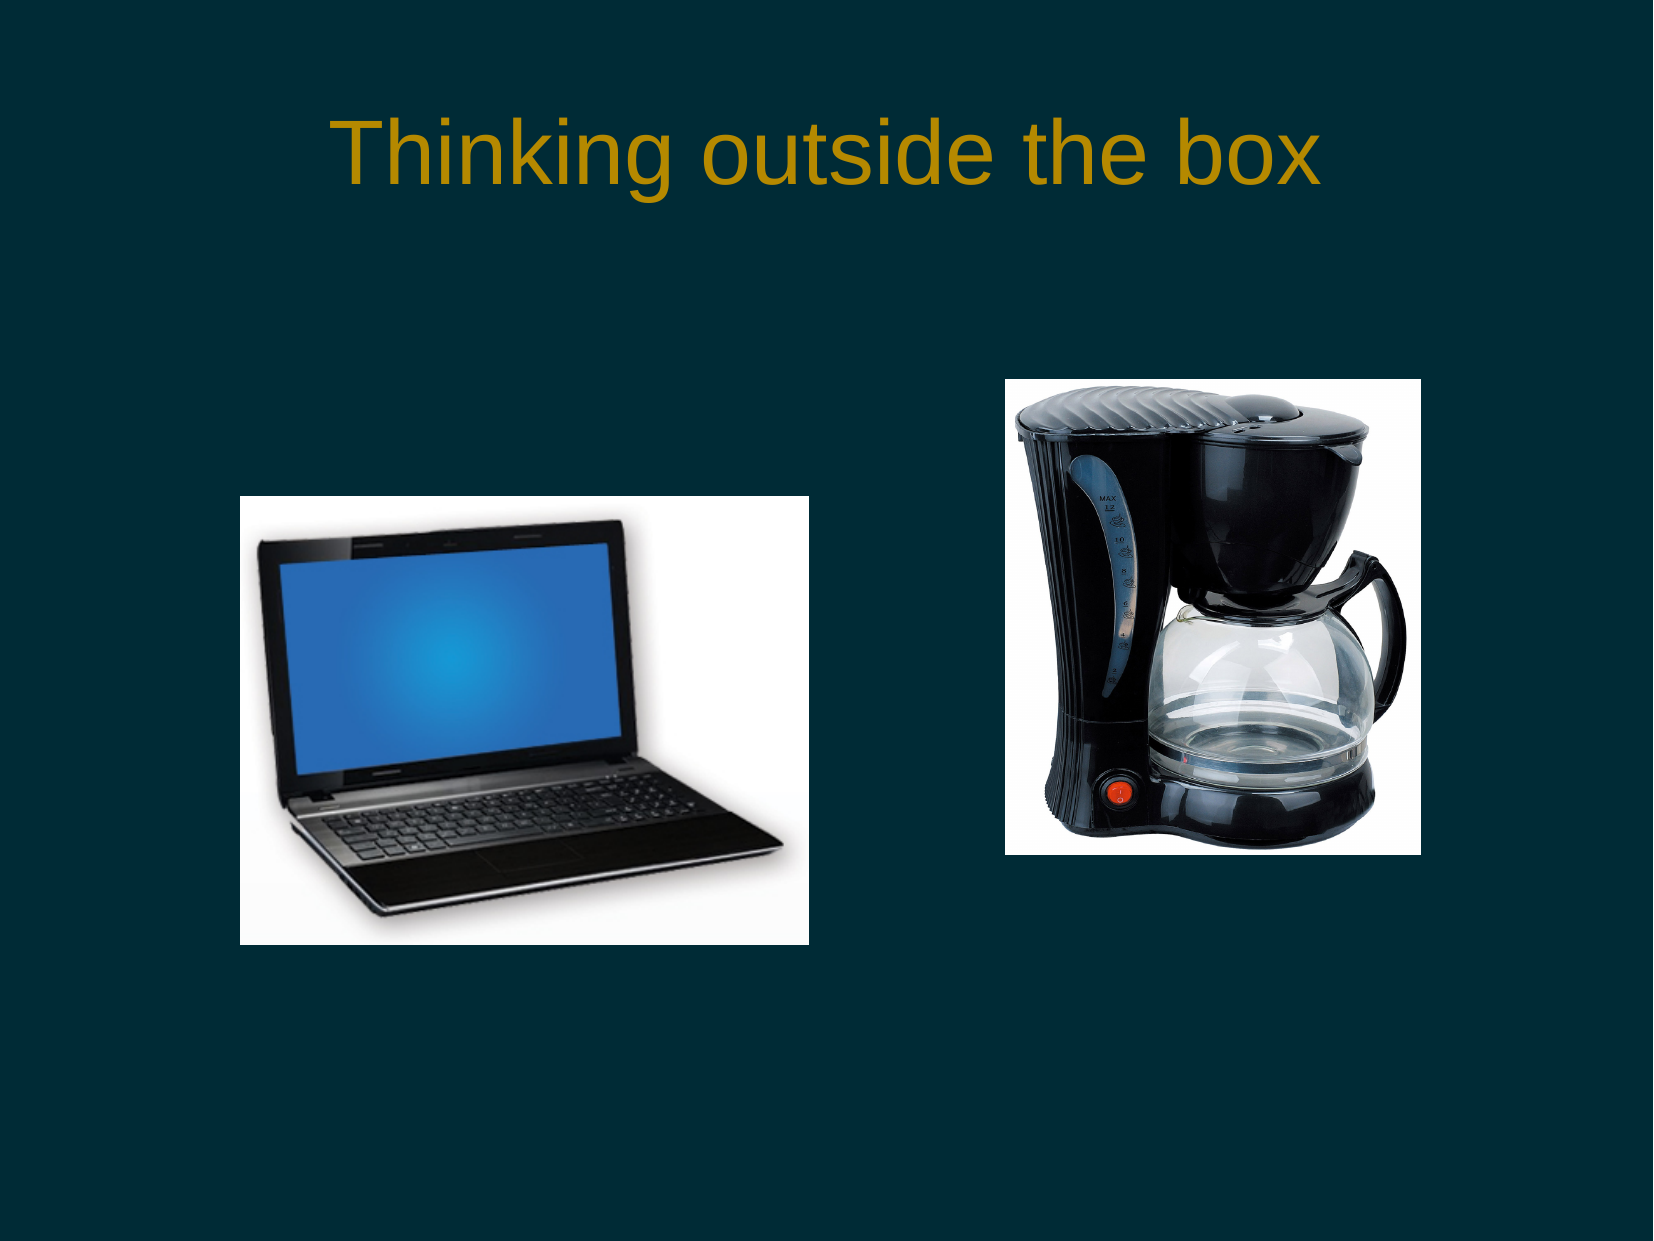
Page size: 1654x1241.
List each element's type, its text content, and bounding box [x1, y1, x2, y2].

picture [1006, 380, 1420, 854]
picture [241, 497, 808, 944]
title Thinking outside the box [82, 49, 1571, 257]
